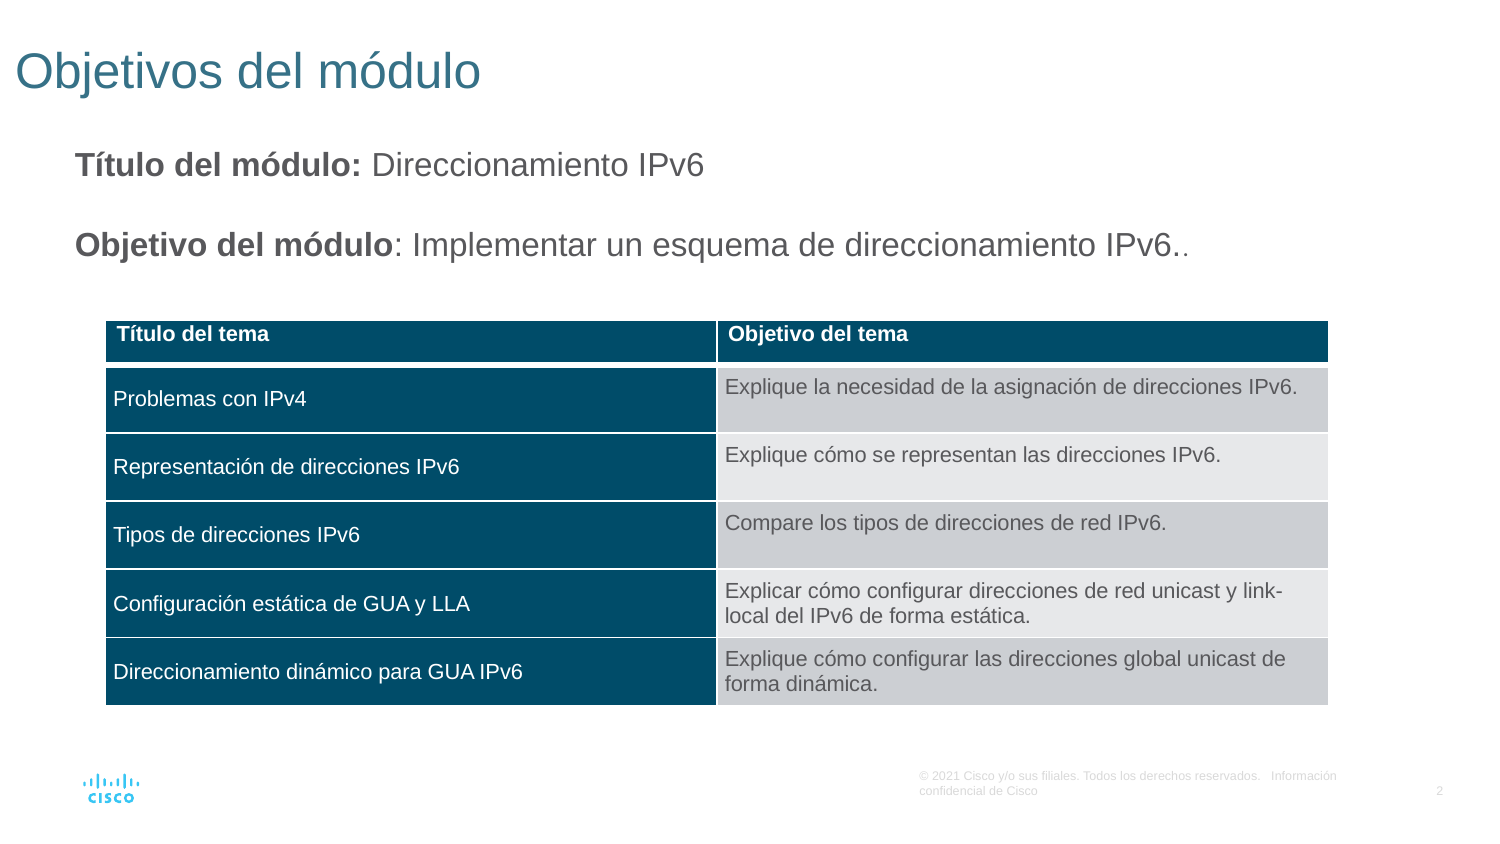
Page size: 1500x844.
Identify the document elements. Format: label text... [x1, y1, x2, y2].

table_cell Direccionamiento dinámico para GUA IPv6 [106, 638, 716, 705]
text_box Título del módulo: Direccionamiento IPv6 Objetivo del módulo: Implementar un esquema de direccionamiento IPv6.. [59, 135, 1375, 316]
table_cell Explique cómo configurar las direcciones global unicast de forma dinámica. [718, 638, 1328, 705]
table_cell Representación de direcciones IPv6 [106, 434, 716, 500]
table_cell Explique la necesidad de la asignación de direcciones IPv6. [718, 368, 1328, 432]
table_cell Configuración estática de GUA y LLA [106, 570, 716, 637]
table_cell Problemas con IPv4 [106, 368, 716, 432]
table_header Objetivo del tema [718, 321, 1328, 362]
table_cell Explique cómo se representan las direcciones IPv6. [718, 434, 1328, 500]
table_cell Tipos de direcciones IPv6 [106, 502, 716, 568]
table_cell Explicar cómo configurar direcciones de red unicast y link-local del IPv6 de forma estática. [718, 570, 1328, 637]
table_cell Compare los tipos de direcciones de red IPv6. [718, 502, 1328, 568]
table_header Título del tema [106, 321, 716, 362]
title Objetivos del módulo [0, 6, 1500, 131]
